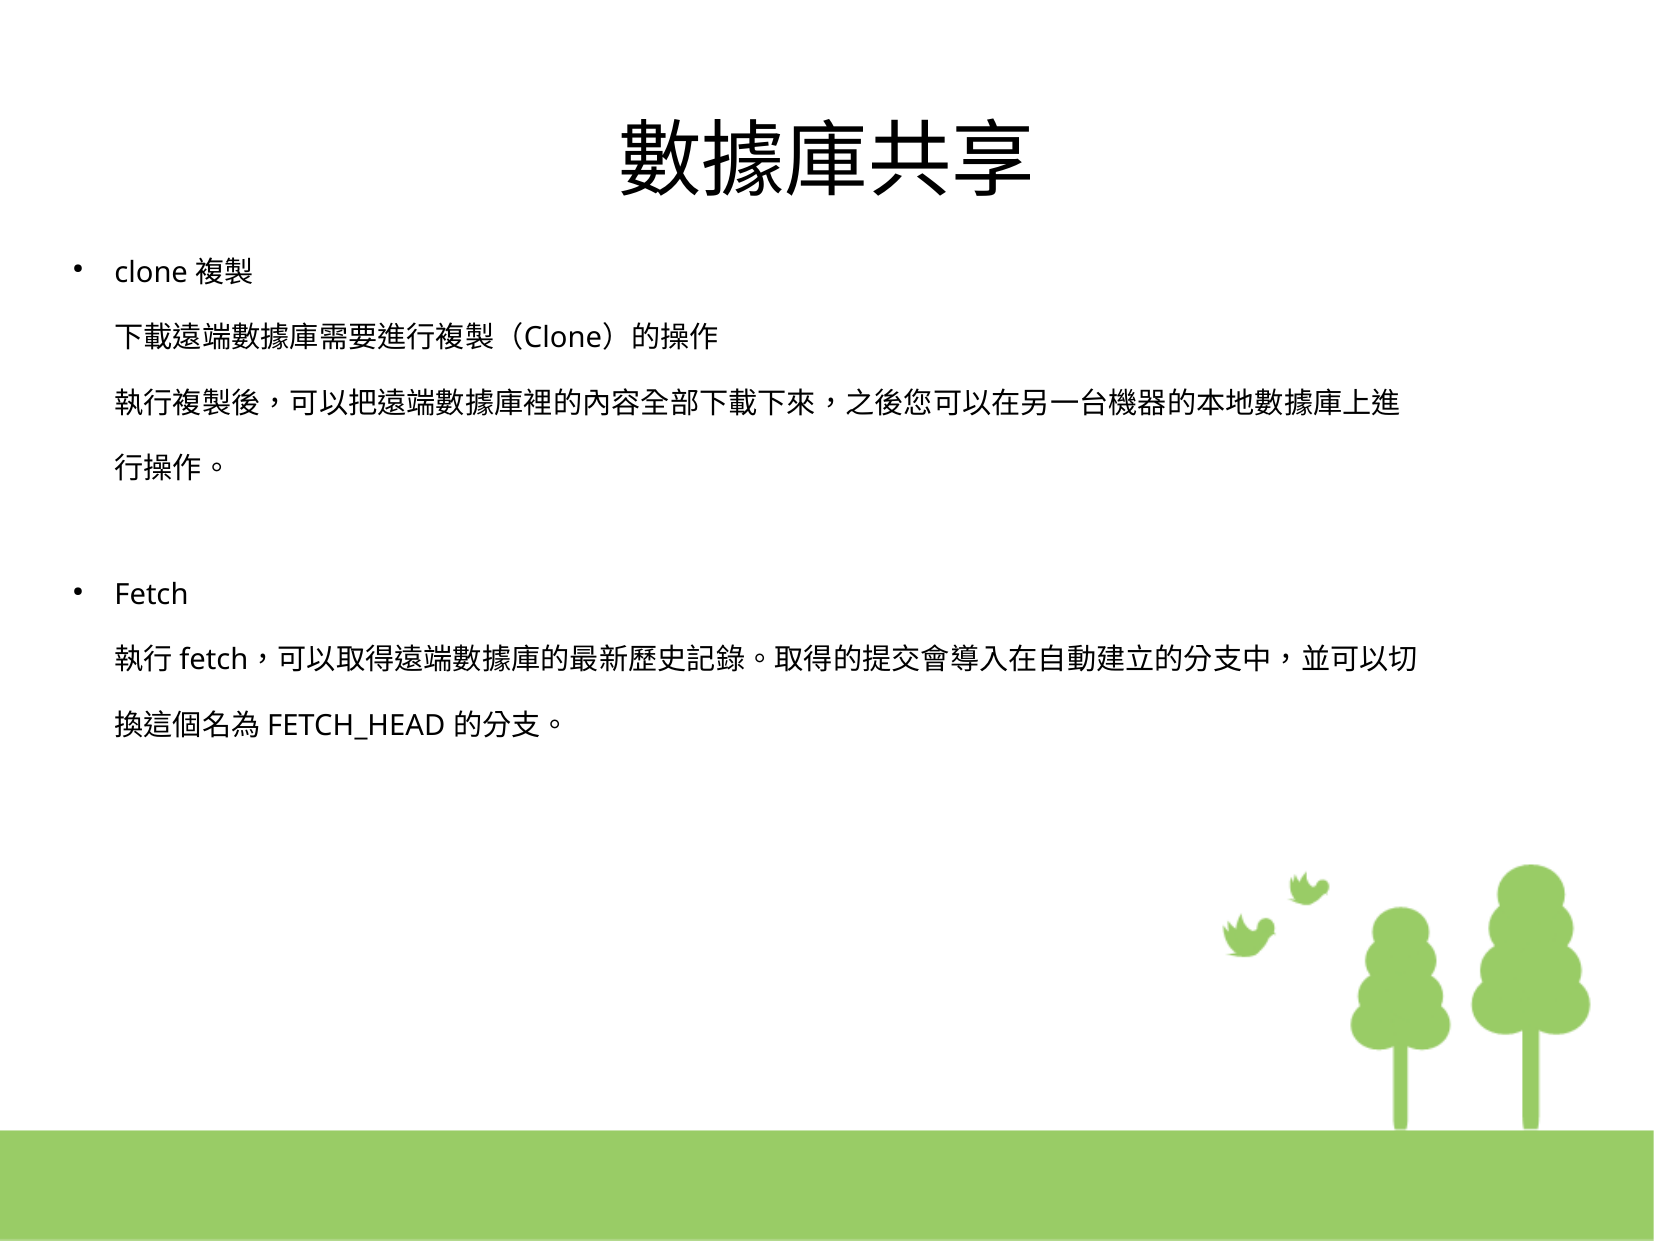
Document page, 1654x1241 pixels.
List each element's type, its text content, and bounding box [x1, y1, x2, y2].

picture [0, 0, 1654, 1241]
title 數據庫共享 [82, 49, 1571, 257]
list clone 複製 下載遠端數據庫需要進行複製（Clone）的操作 執行複製後，可以把遠端數據庫裡的內容全部下載下來，之後您可以在另一台機器的本地數據庫上進 行操作。 Fetch 執行 fetch，可以取得遠端數據庫的最新歷史記錄。取得的提交會導入在自動建立的分支中，並可以切 換這個名為 FETCH_HEAD 的分支。 [59, 248, 1548, 750]
